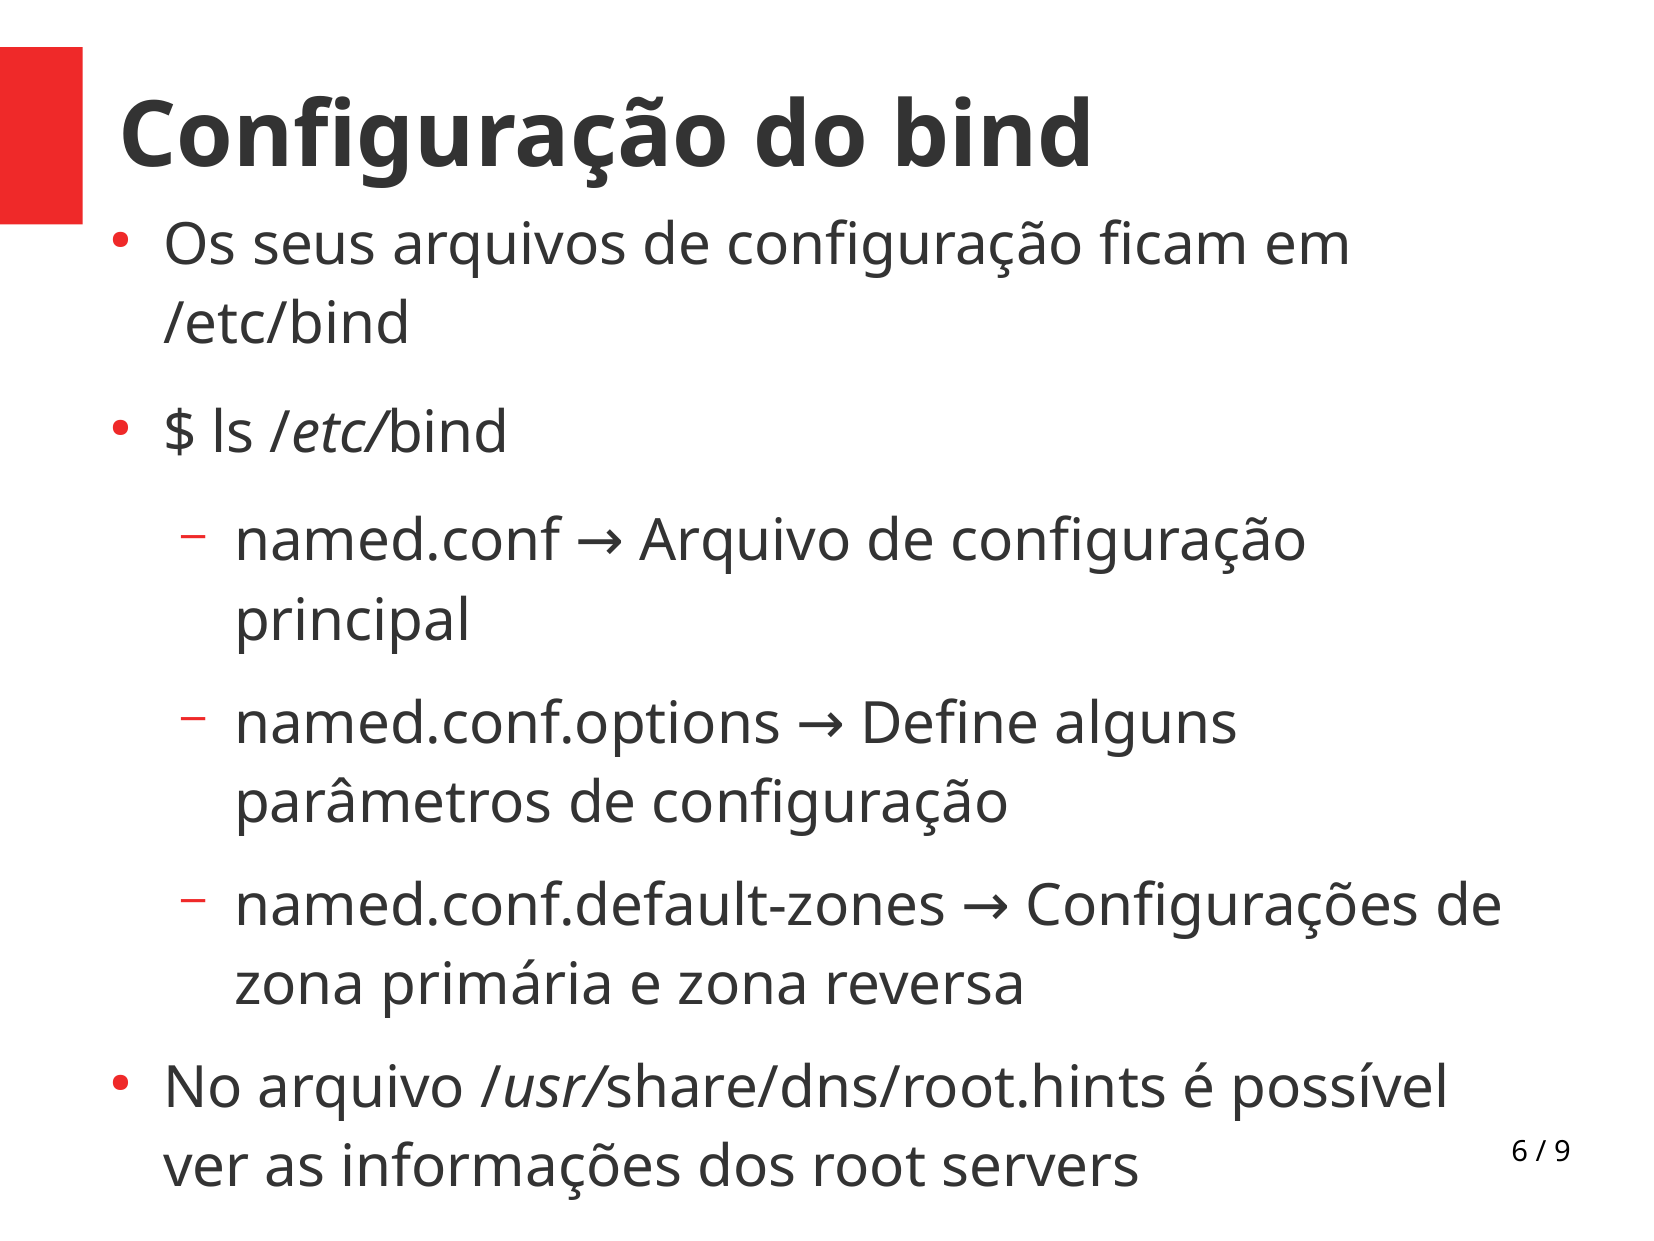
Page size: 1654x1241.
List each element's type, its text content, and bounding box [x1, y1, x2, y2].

list Os seus arquivos de configuração ficam em /etc/bind $ ls /etc/bind named.conf → Arquivo de configuração principal named.conf.options → Define alguns parâmetros de configuração named.conf.default-zones → Configurações de zona primária e zona reversa No arquivo /usr/share/dns/root.hints é possível ver as informações dos root servers [92, 201, 1510, 922]
title Configuração do bind [118, 27, 1571, 235]
